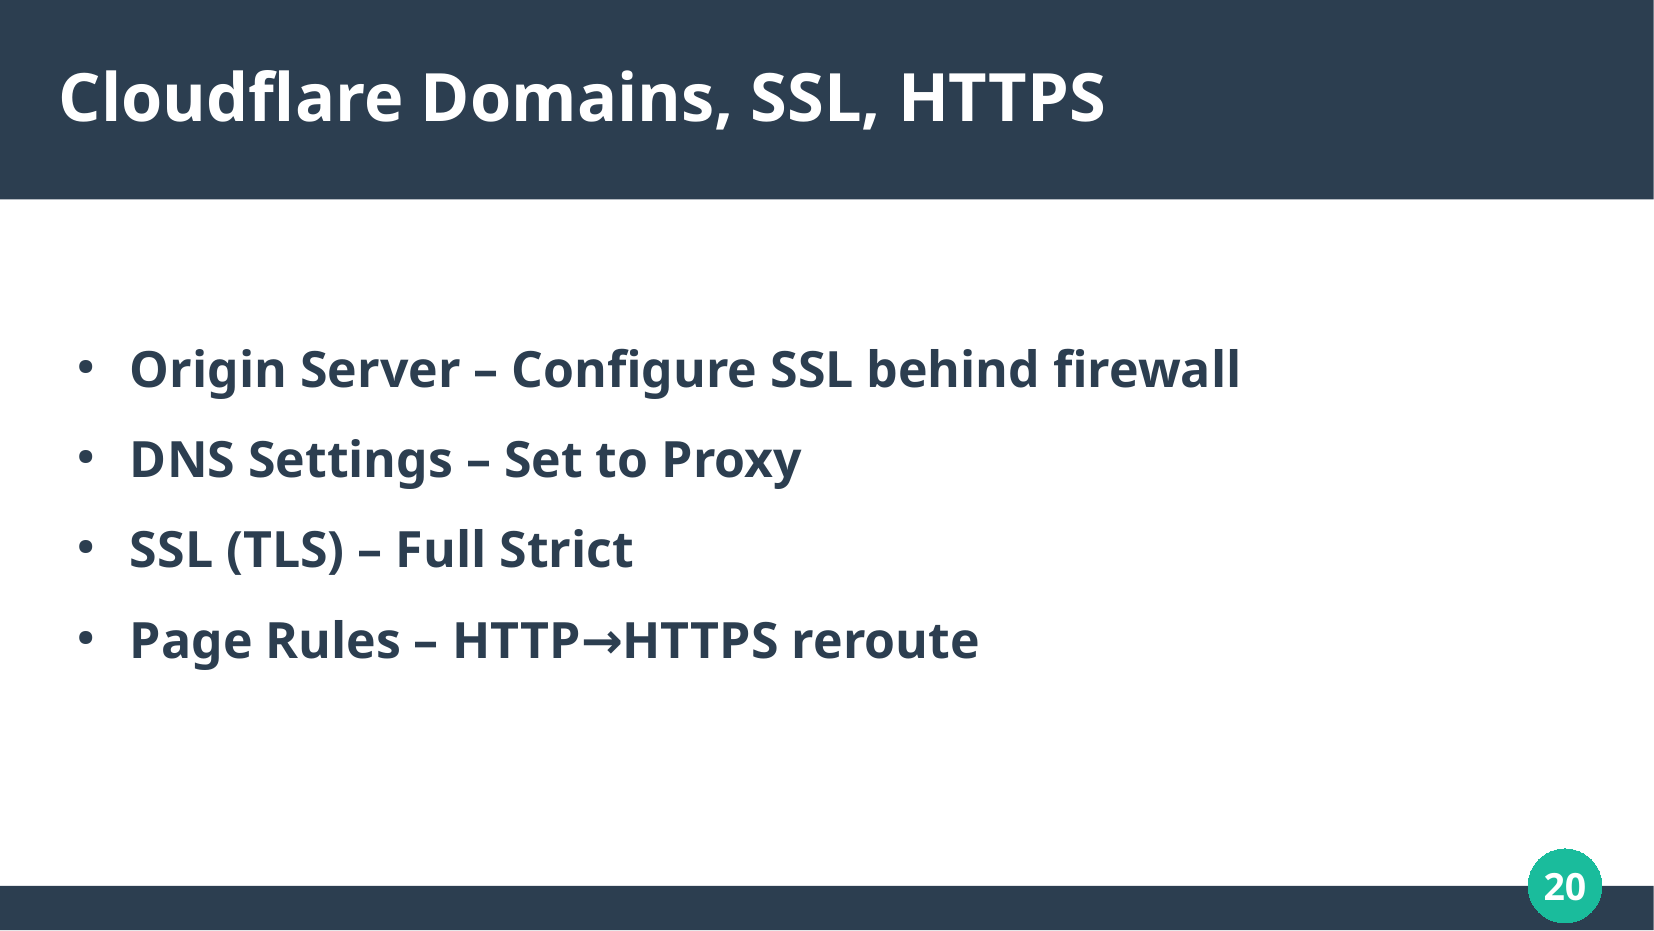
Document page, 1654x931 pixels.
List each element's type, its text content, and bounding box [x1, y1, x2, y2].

list Origin Server – Configure SSL behind firewall DNS Settings – Set to Proxy SSL (TLS) – Full Strict Page Rules – HTTP→HTTPS reroute [59, 243, 1595, 864]
title Cloudflare Domains, SSL, HTTPS [59, 37, 1595, 155]
